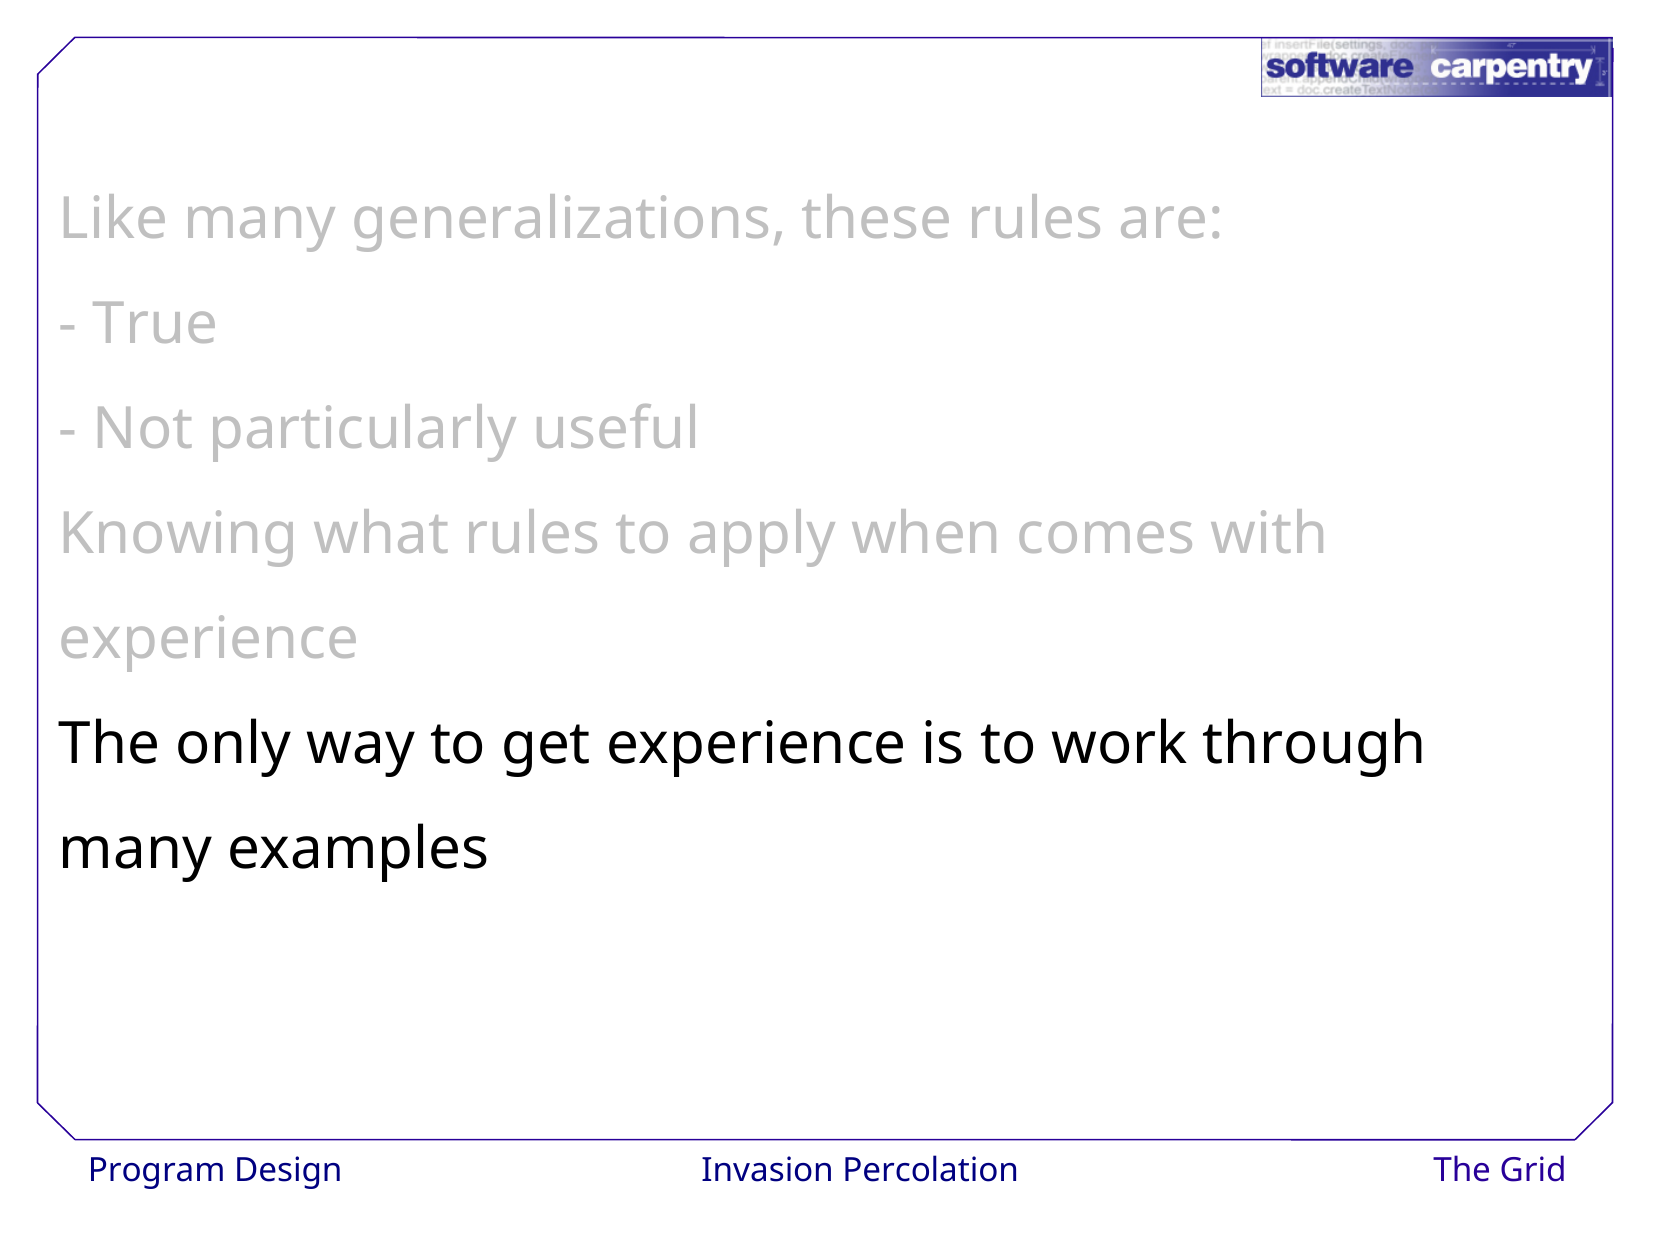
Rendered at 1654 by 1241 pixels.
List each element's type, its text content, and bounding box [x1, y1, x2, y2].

picture [1261, 39, 1613, 97]
text_box Like many generalizations, these rules are: - True - Not particularly useful Knowing what rules to apply when comes with experience The only way to get experience is to work through many examples [44, 138, 1593, 889]
